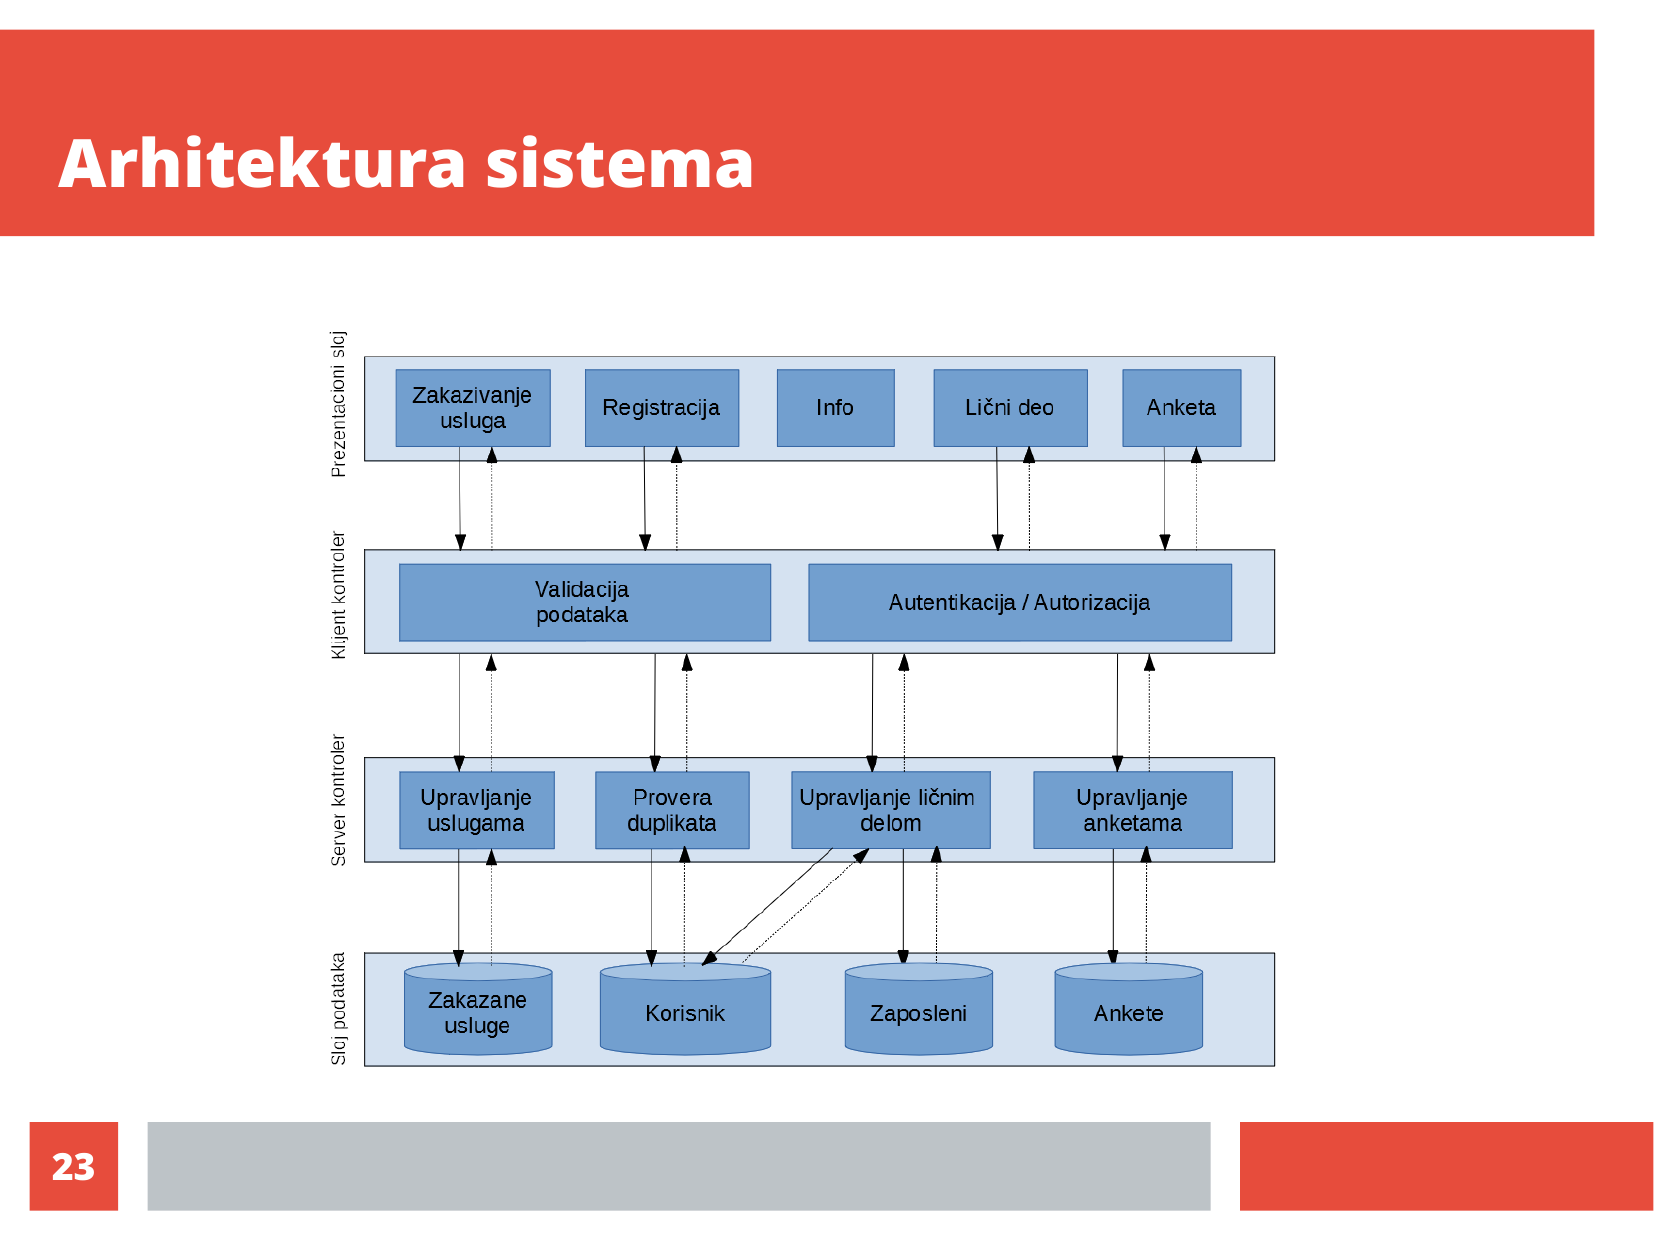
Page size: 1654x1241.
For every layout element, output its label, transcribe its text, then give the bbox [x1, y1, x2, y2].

title Arhitektura sistema [59, 59, 1595, 207]
picture [315, 324, 1309, 1093]
